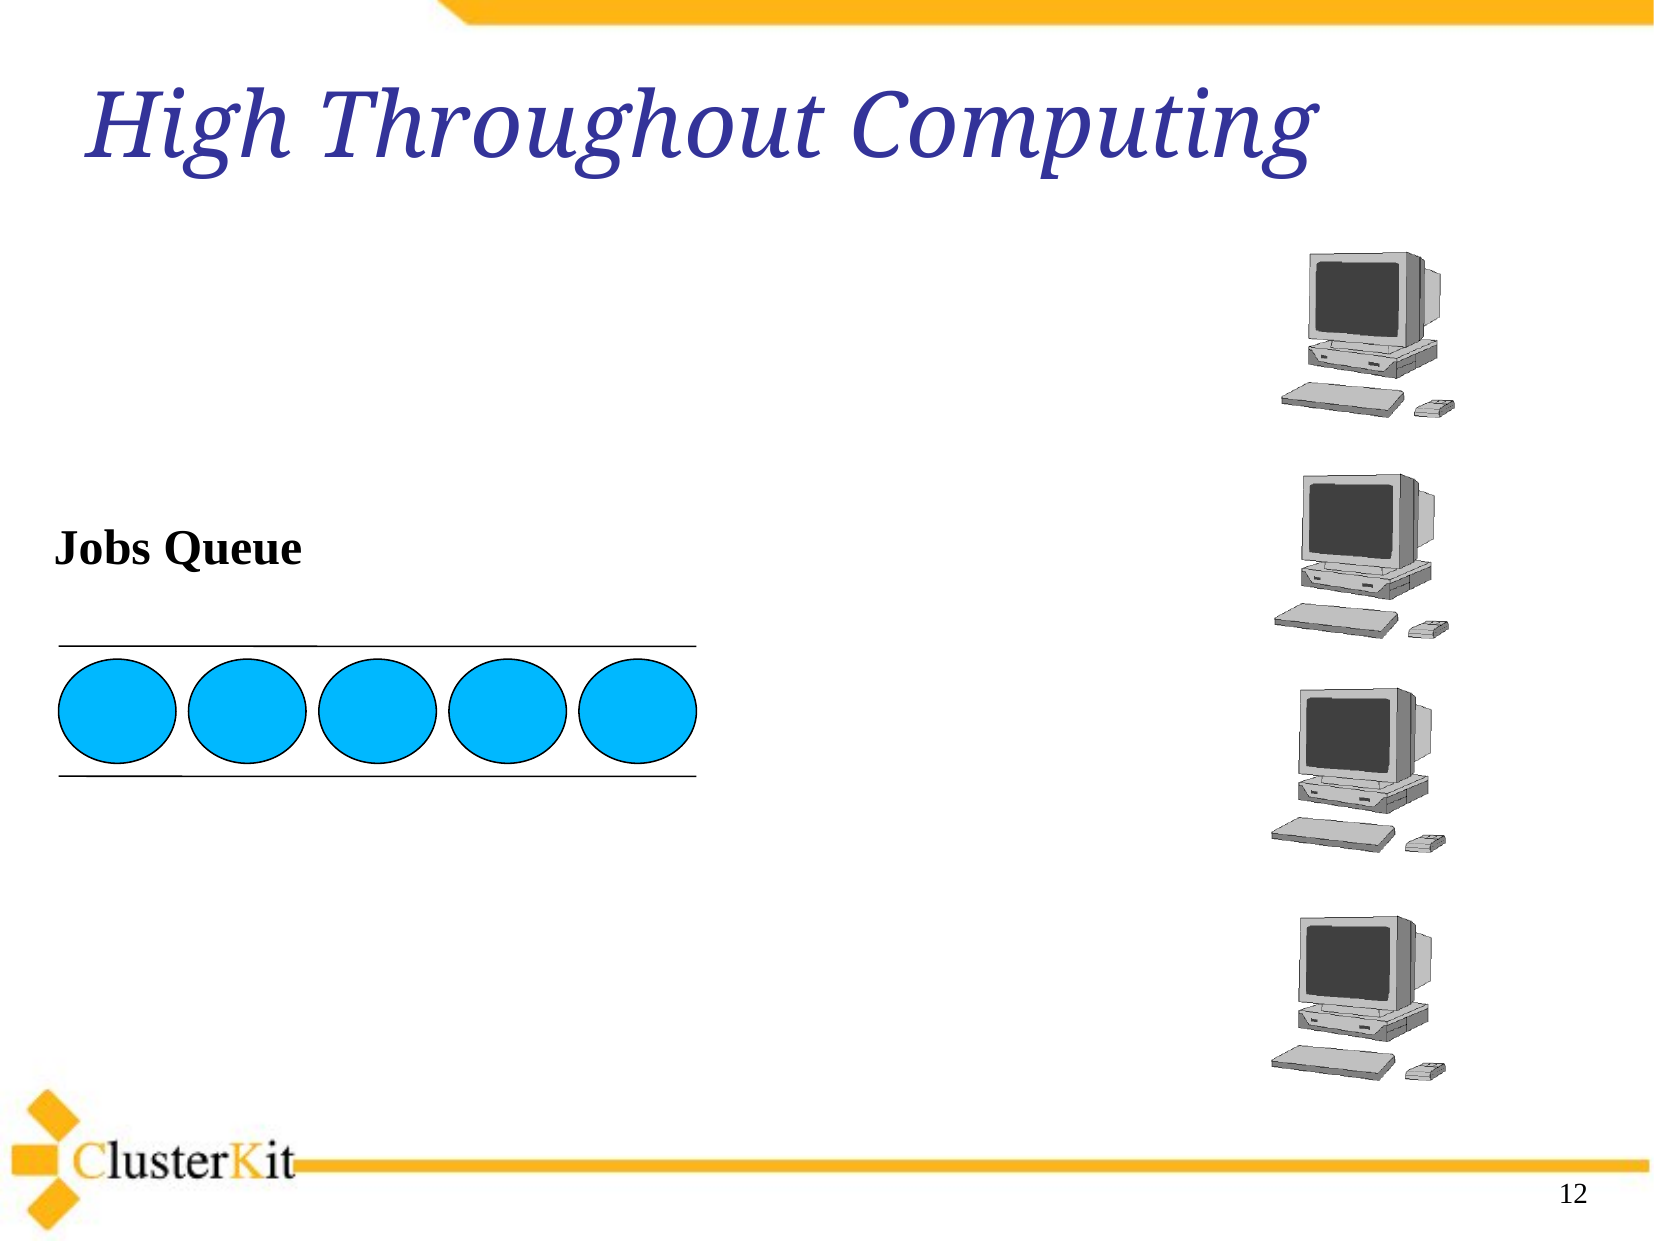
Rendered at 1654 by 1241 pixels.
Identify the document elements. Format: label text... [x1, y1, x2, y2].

text_box [188, 659, 307, 764]
text_box [58, 659, 176, 764]
picture [0, 0, 1654, 1241]
text_box [578, 659, 697, 764]
text_box [318, 659, 437, 764]
text_box High Throughout Computing [71, 20, 1560, 228]
text_box Jobs Queue [38, 509, 864, 584]
text_box [448, 659, 567, 764]
